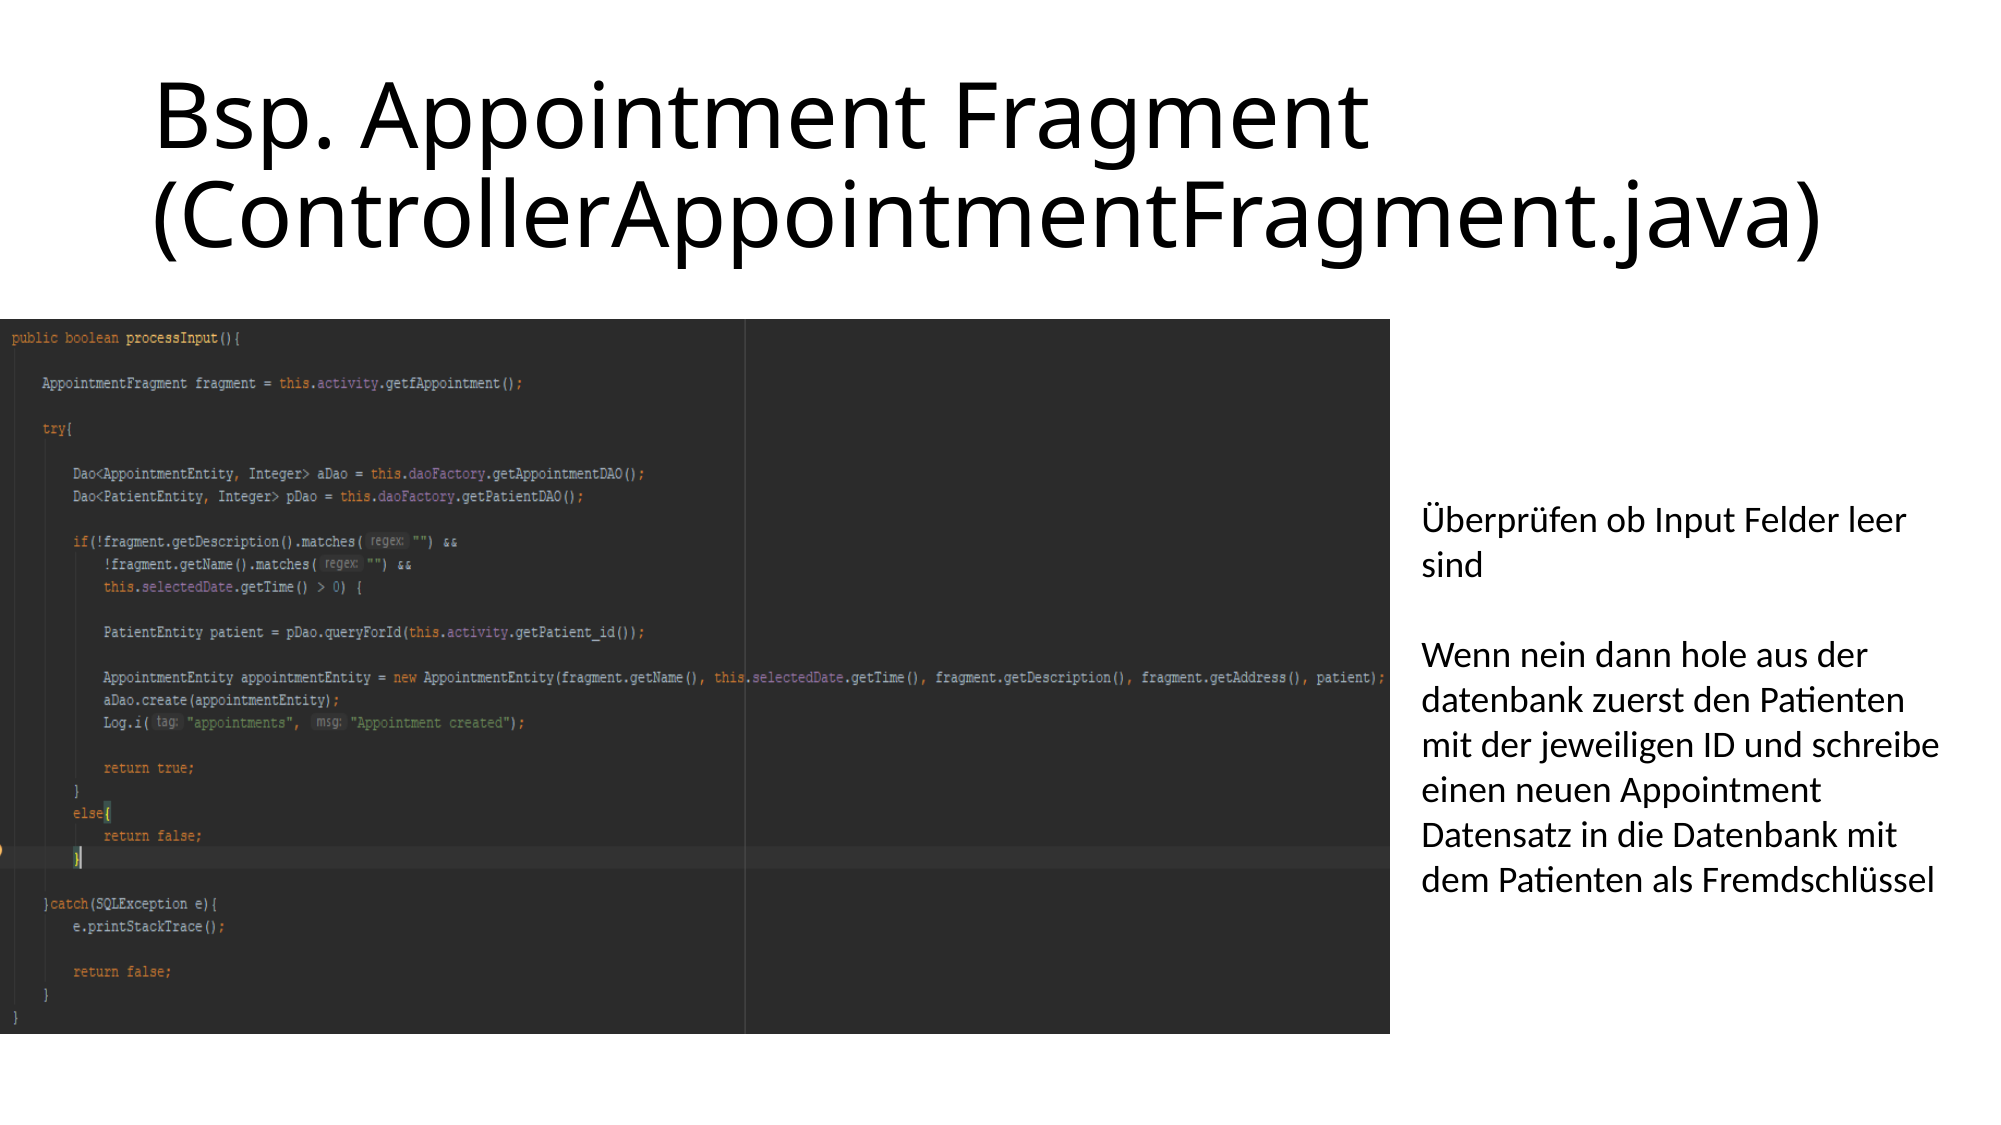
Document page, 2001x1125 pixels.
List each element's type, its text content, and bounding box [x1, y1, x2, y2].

picture [0, 319, 1390, 1034]
title Bsp. Appointment Fragment (ControllerAppointmentFragment.java) [137, 59, 1863, 278]
text_box Überprüfen ob Input Felder leer sind Wenn nein dann hole aus der datenbank zuerst den Patienten mit der jeweiligen ID und schreibe einen neuen Appointment Datensatz in die Datenbank mit dem Patienten als Fremdschlüssel [1406, 487, 1976, 912]
